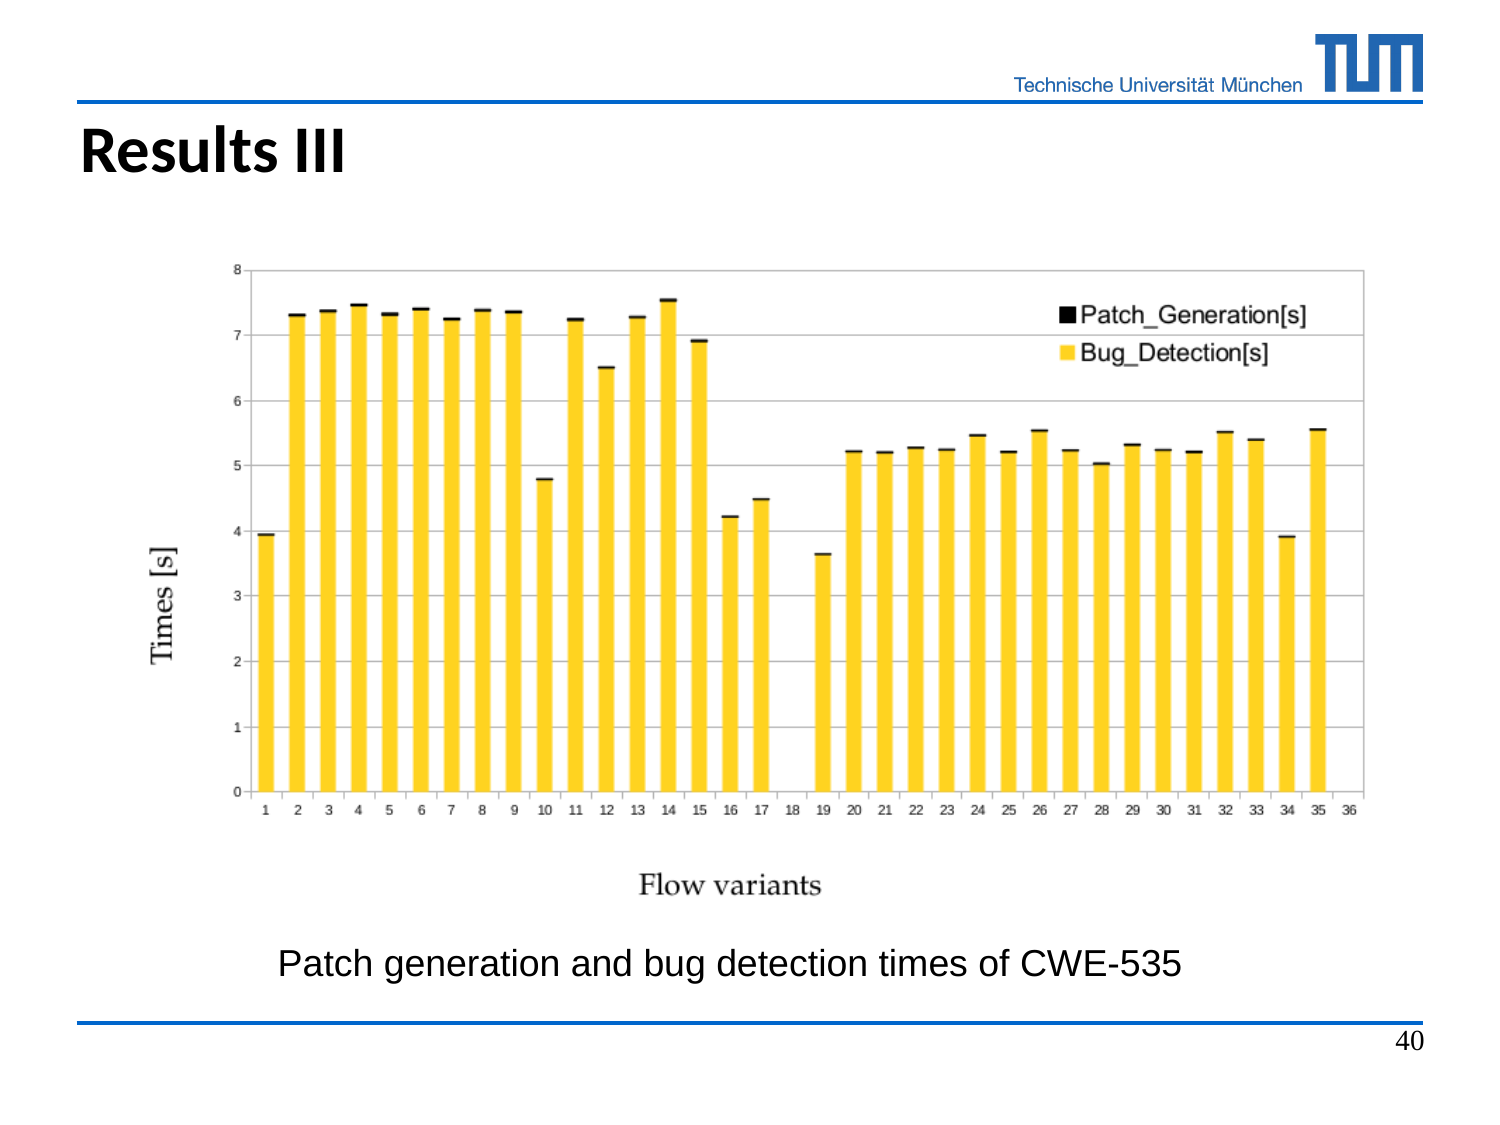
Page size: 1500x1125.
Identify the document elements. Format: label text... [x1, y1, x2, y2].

picture [1014, 34, 1423, 92]
title Results III [80, 112, 1419, 200]
picture [141, 245, 1390, 906]
text_box Patch generation and bug detection times of CWE-535 [262, 935, 1300, 992]
